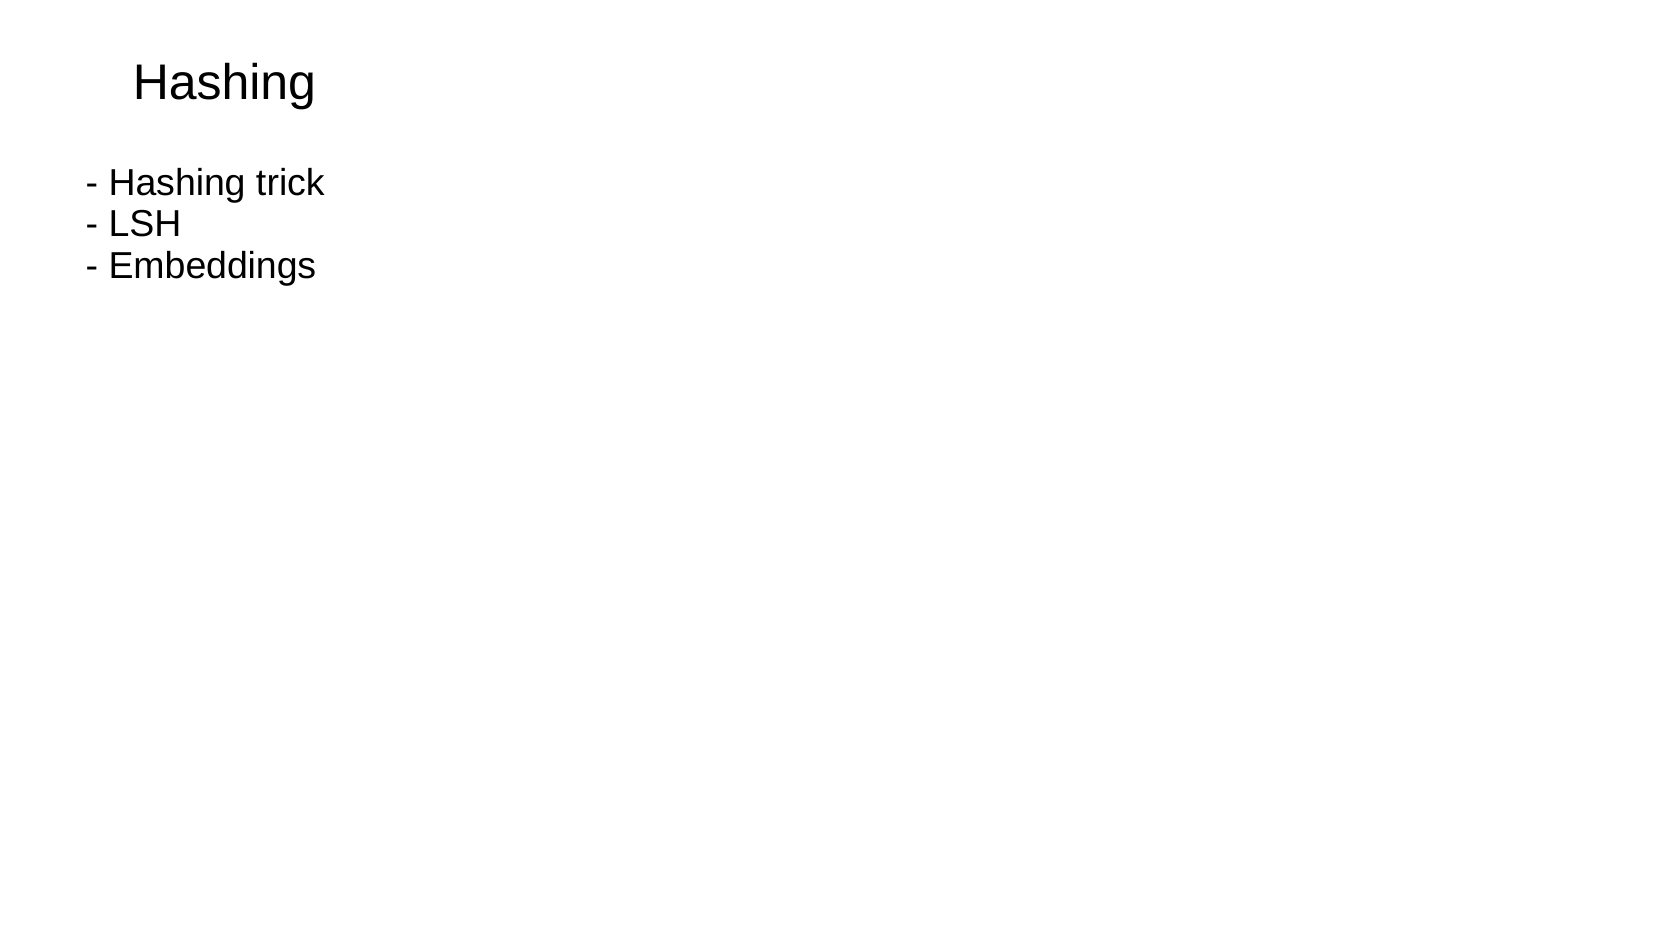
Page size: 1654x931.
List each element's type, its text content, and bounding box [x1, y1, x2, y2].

text_box - Hashing trick - LSH - Embeddings [70, 153, 1359, 544]
text_box Hashing [118, 47, 449, 118]
